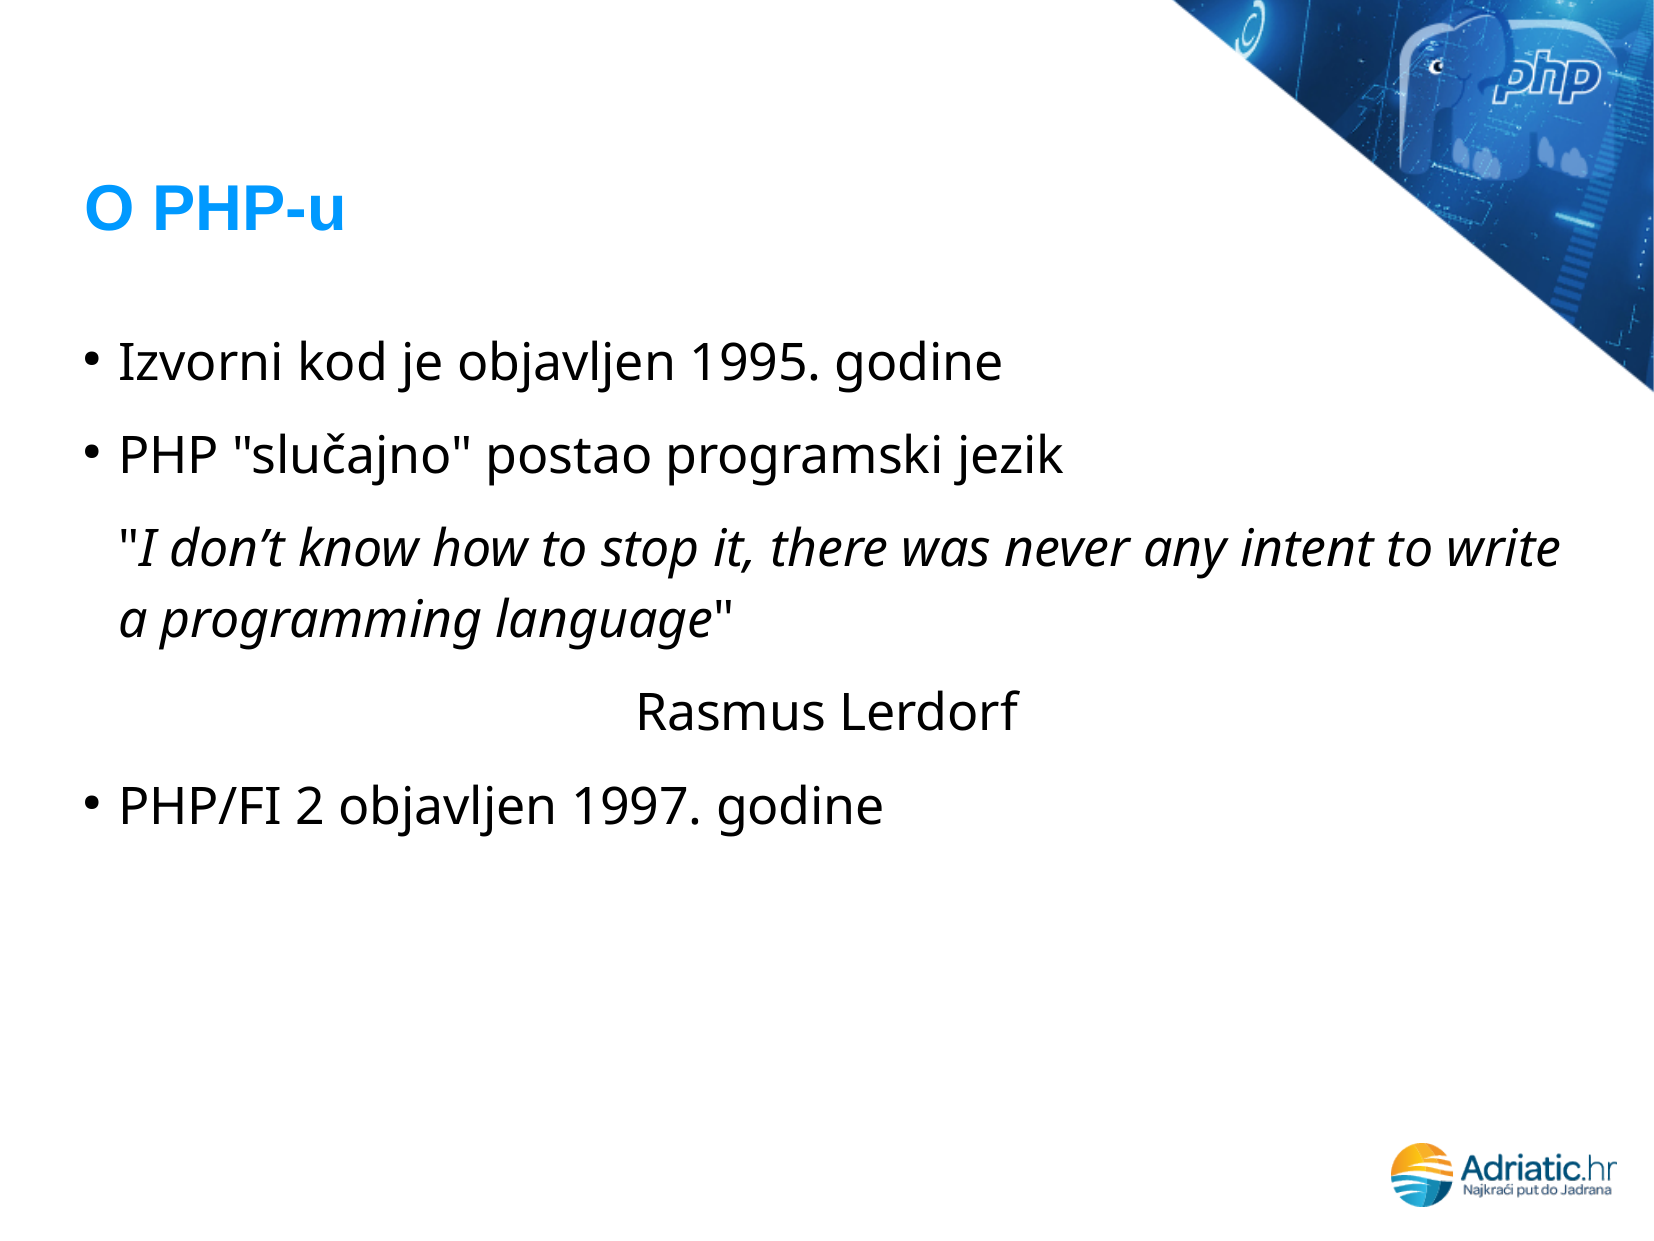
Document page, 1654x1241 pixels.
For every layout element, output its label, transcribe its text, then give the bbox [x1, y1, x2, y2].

picture [1391, 1143, 1617, 1207]
title O PHP-u [84, 150, 1270, 266]
picture [1171, 0, 1654, 486]
list Izvorni kod je objavljen 1995. godine PHP "slučajno" postao programski jezik "I don’t know how to stop it, there was never any intent to write a programming language" Rasmus Lerdorf PHP/FI 2 objavljen 1997. godine [82, 324, 1571, 1130]
